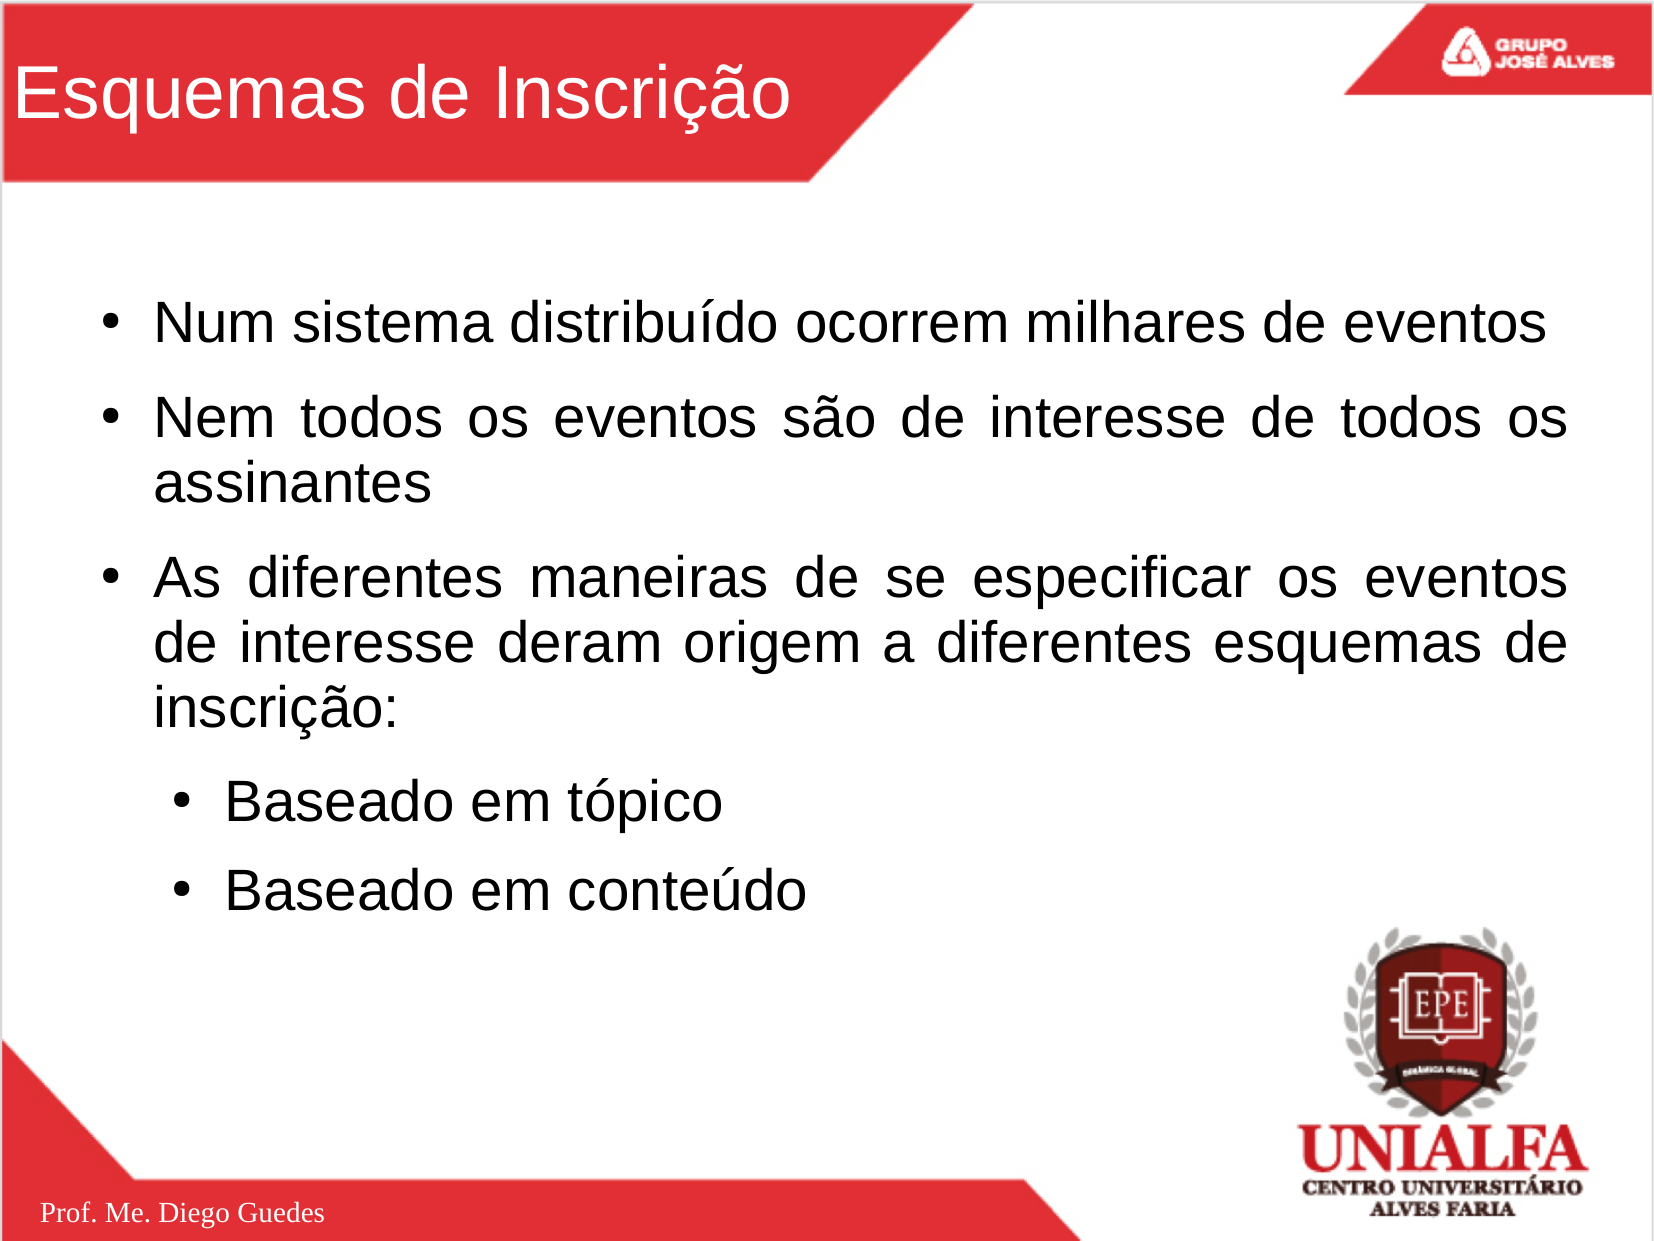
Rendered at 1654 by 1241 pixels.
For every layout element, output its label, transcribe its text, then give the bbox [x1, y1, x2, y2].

list Num sistema distribuído ocorrem milhares de eventos Nem todos os eventos são de interesse de todos os assinantes As diferentes maneiras de se especificar os eventos de interesse deram origem a diferentes esquemas de inscrição: Baseado em tópico Baseado em conteúdo [82, 290, 1571, 1010]
picture [0, 0, 1654, 1241]
title Esquemas de Inscrição [6, 11, 799, 174]
